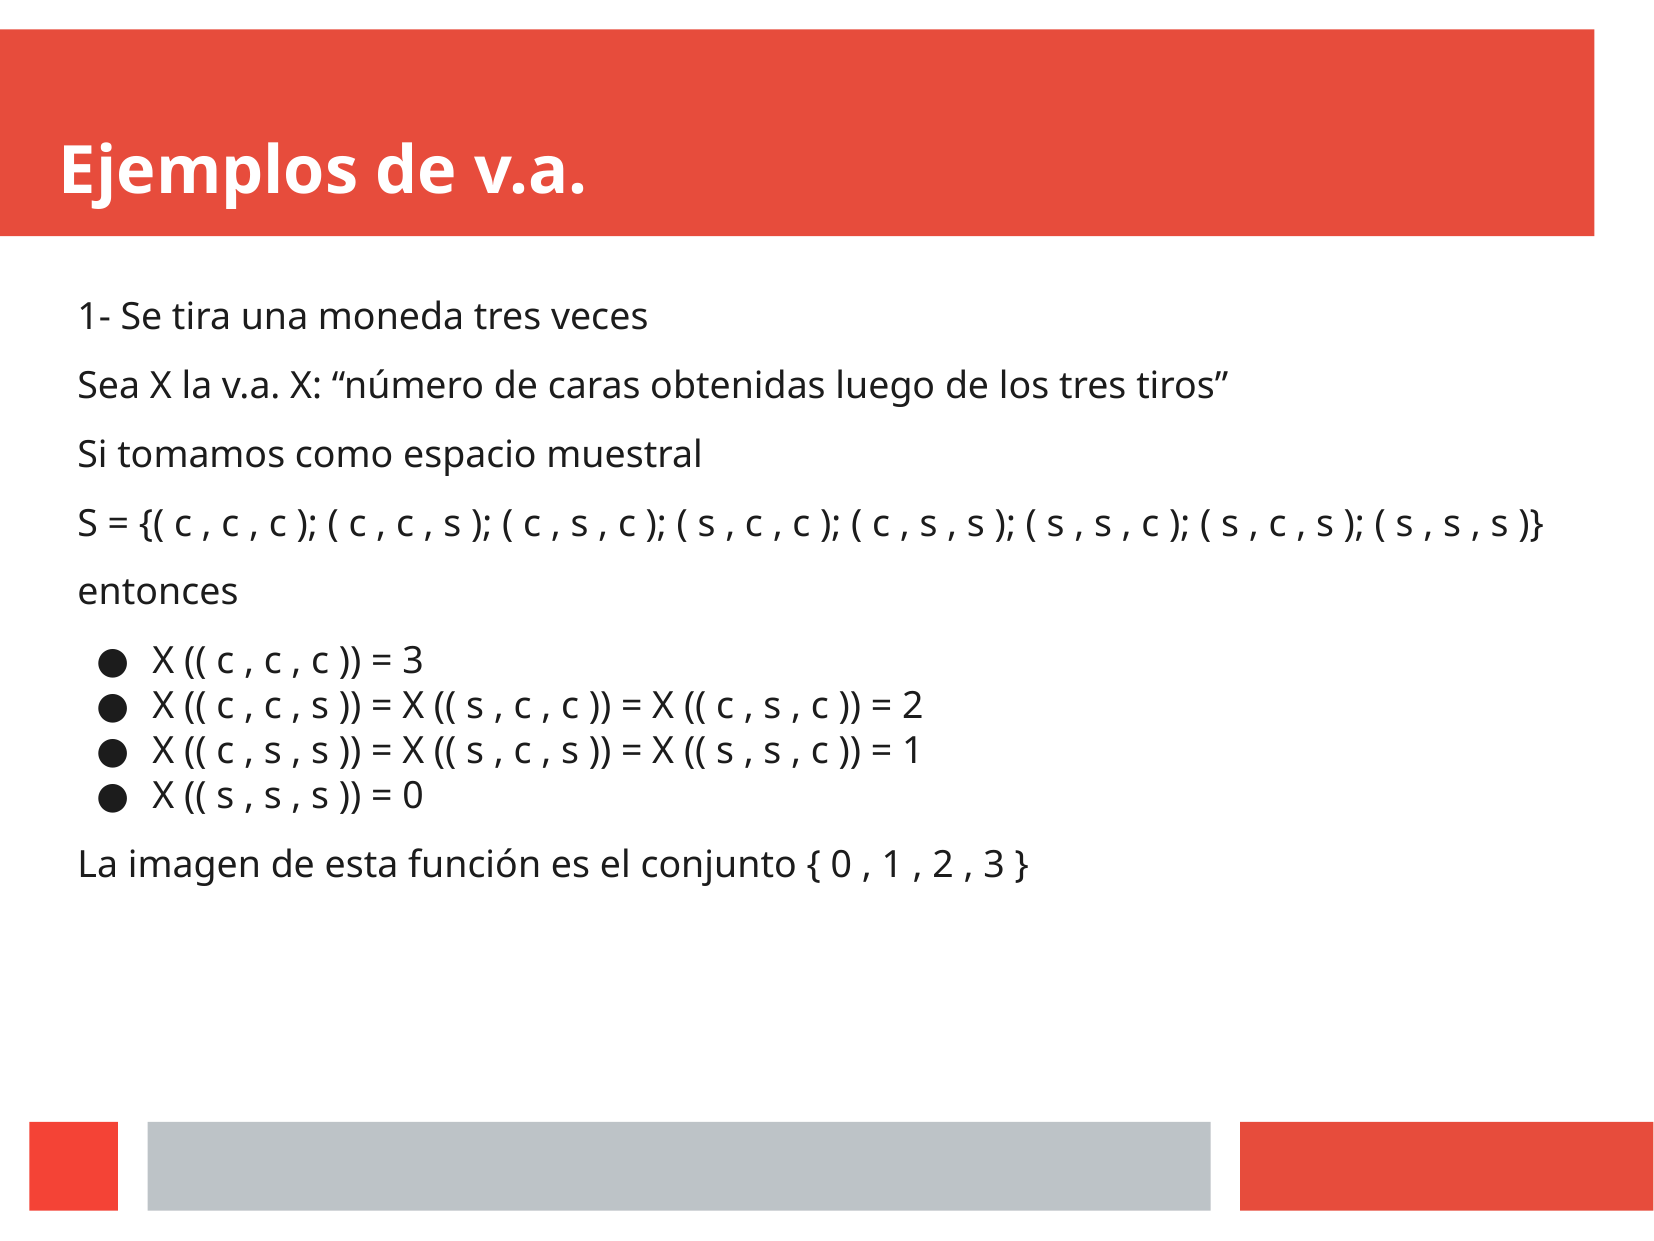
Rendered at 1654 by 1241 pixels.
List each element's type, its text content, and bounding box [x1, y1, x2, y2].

text_box Ejemplos de v.a. [58, 58, 1595, 207]
text_box 1- Se tira una moneda tres veces Sea X la v.a. X: “número de caras obtenidas luego de los tres tiros” Si tomamos como espacio muestral S = {( c , c , c ); ( c , c , s ); ( c , s , c ); ( s , c , c ); ( c , s , s ); ( s , s , c ); ( s , c , s ); ( s , s , s )} entonces X (( c , c , c )) = 3 X (( c , c , s )) = X (( s , c , c )) = X (( c , s , c )) = 2 X (( c , s , s )) = X (( s , c , s )) = X (( s , s , c )) = 1 X (( s , s , s )) = 0 La imagen de esta función es el conjunto { 0 , 1 , 2 , 3 } [77, 292, 1613, 1084]
